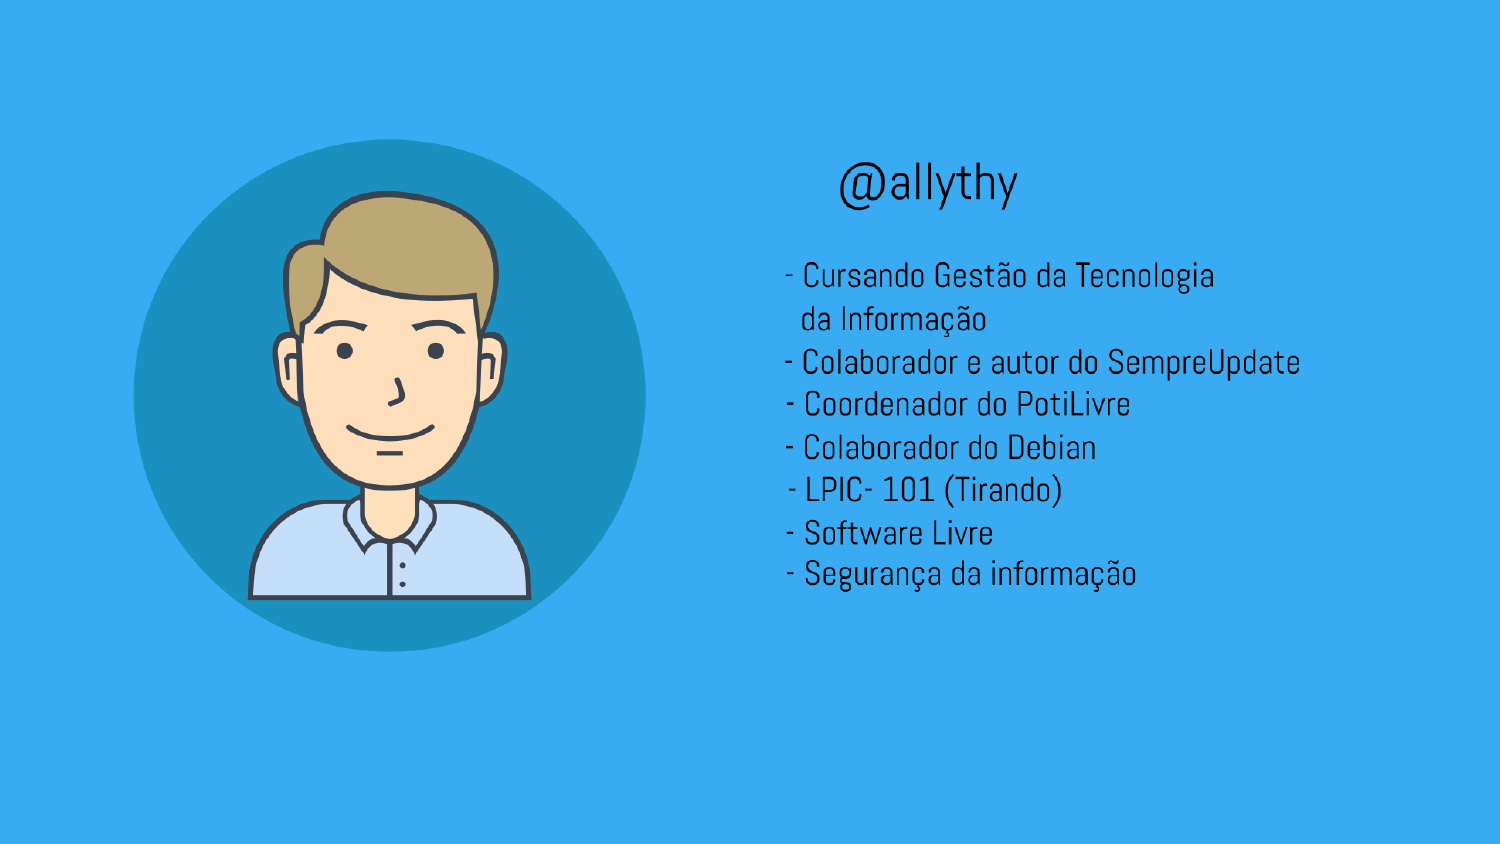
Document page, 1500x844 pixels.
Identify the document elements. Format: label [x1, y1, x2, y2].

picture [45, 0, 1455, 794]
